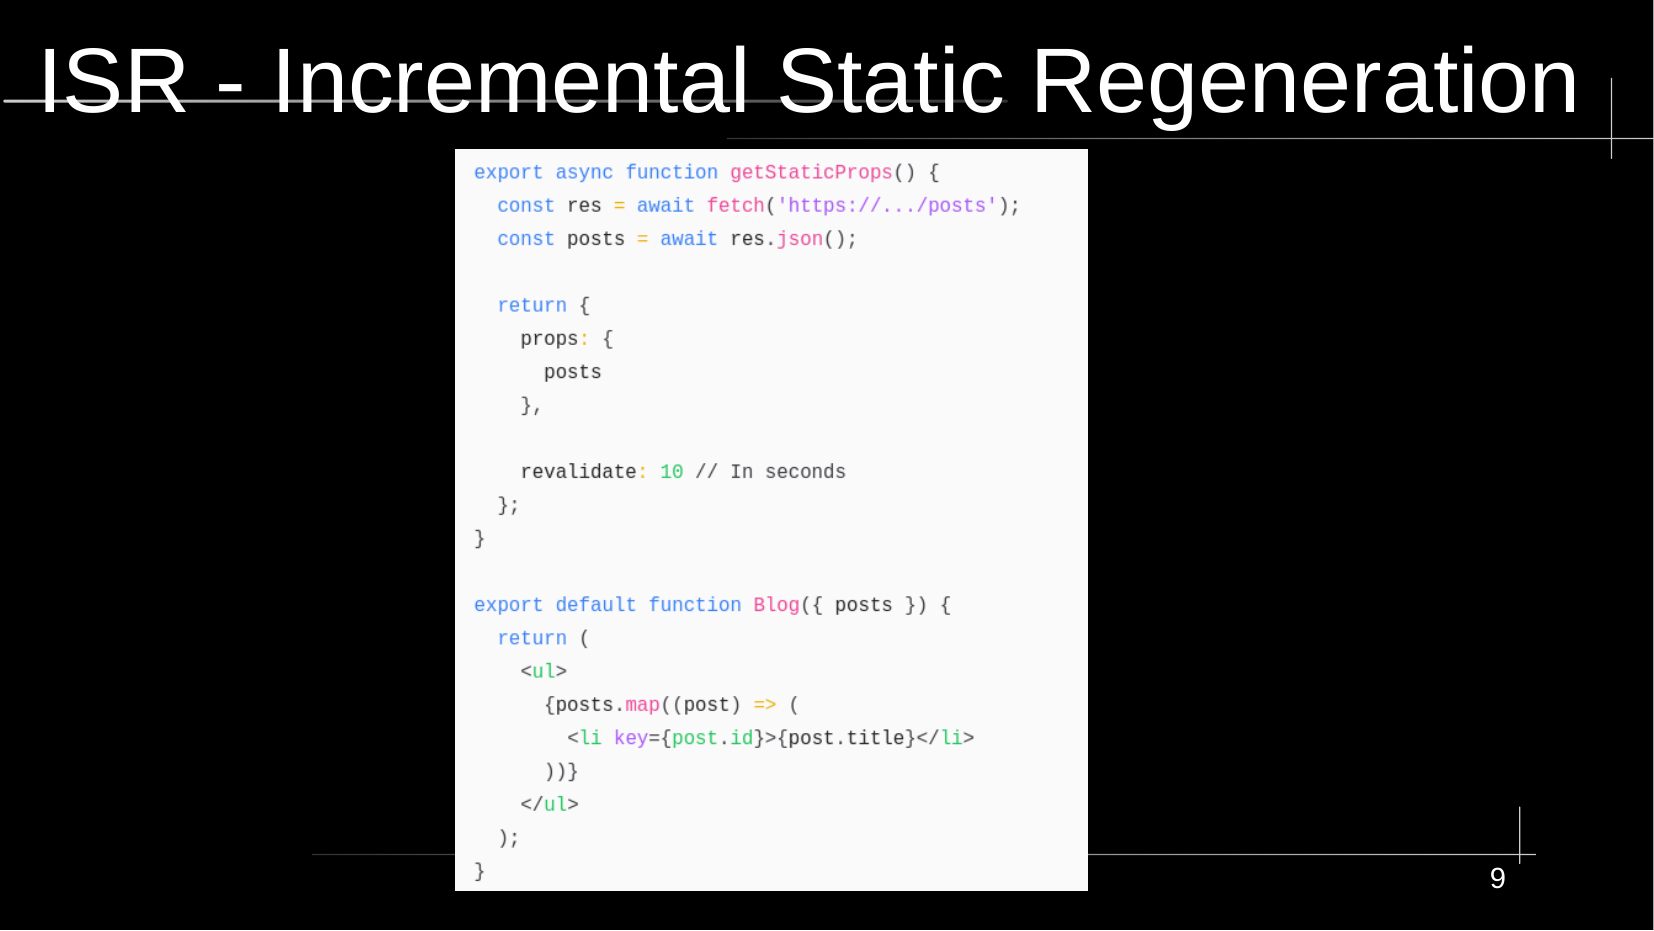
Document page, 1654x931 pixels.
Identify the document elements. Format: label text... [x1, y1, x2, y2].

title ISR - Incremental Static Regeneration [37, 29, 1603, 338]
picture [455, 149, 1088, 891]
